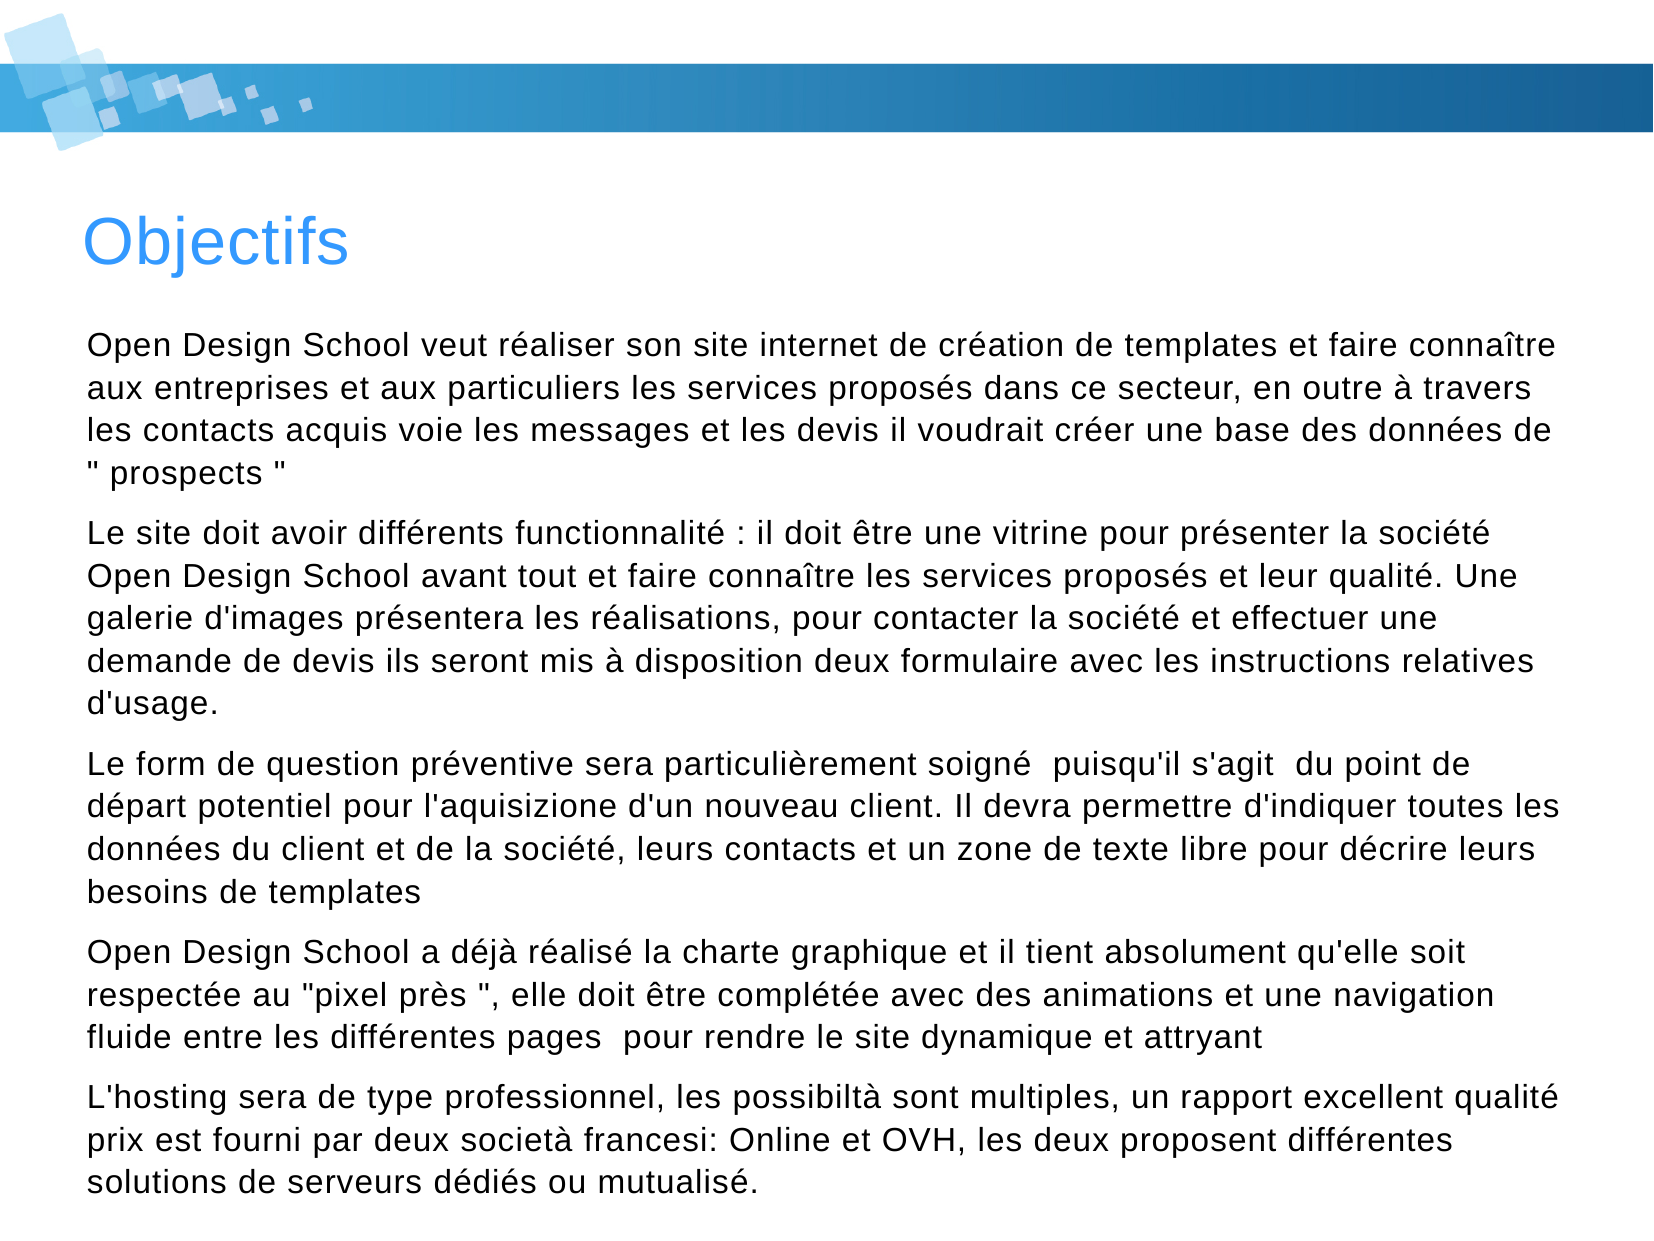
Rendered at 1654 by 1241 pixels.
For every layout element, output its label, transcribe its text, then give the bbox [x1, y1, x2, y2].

title Objectifs [82, 139, 1571, 332]
list Open Design School veut réaliser son site internet de création de templates et faire connaître aux entreprises et aux particuliers les services proposés dans ce secteur, en outre à travers les contacts acquis voie les messages et les devis il voudrait créer une base des données de " prospects " Le site doit avoir différents functionnalité : il doit être une vitrine pour présenter la société Open Design School avant tout et faire connaître les services proposés et leur qualité. Une galerie d'images présentera les réalisations, pour contacter la société et effectuer une demande de devis ils seront mis à disposition deux formulaire avec les instructions relatives d'usage. Le form de question préventive sera particulièrement soigné puisqu'il s'agit du point de départ potentiel pour l'aquisizione d'un nouveau client. Il devra permettre d'indiquer toutes les données du client et de la société, leurs contacts et un zone de texte libre pour décrire leurs besoins de templates Open Design School a déjà réalisé la charte graphique et il tient absolument qu'elle soit respectée au "pixel près ", elle doit être complétée avec des animations et une navigation fluide entre les différentes pages pour rendre le site dynamique et attryant L'hosting sera de type professionnel, les possibiltà sont multiples, un rapport excellent qualité prix est fourni par deux società francesi: Online et OVH, les deux proposent différentes solutions de serveurs dédiés ou mutualisé. [86, 321, 1576, 1241]
picture [0, 0, 1653, 1238]
